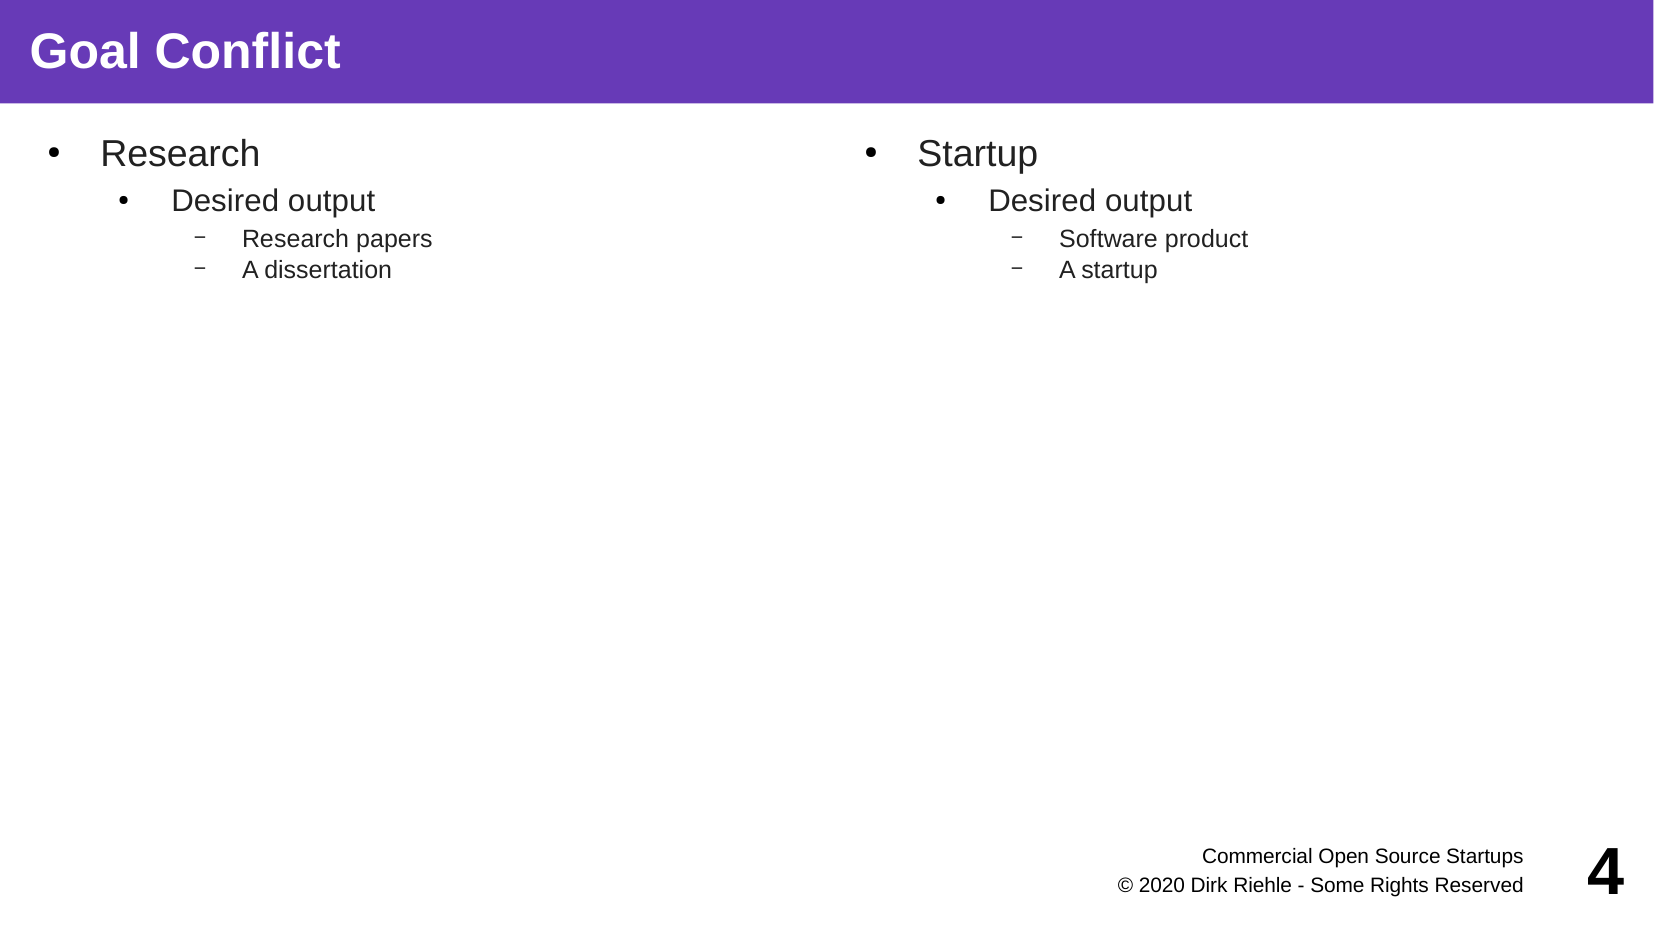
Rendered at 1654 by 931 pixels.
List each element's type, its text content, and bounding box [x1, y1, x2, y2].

list Research Desired output Research papers A dissertation [29, 132, 808, 813]
title Goal Conflict [0, 0, 1654, 104]
list Startup Desired output Software product A startup [846, 132, 1625, 813]
